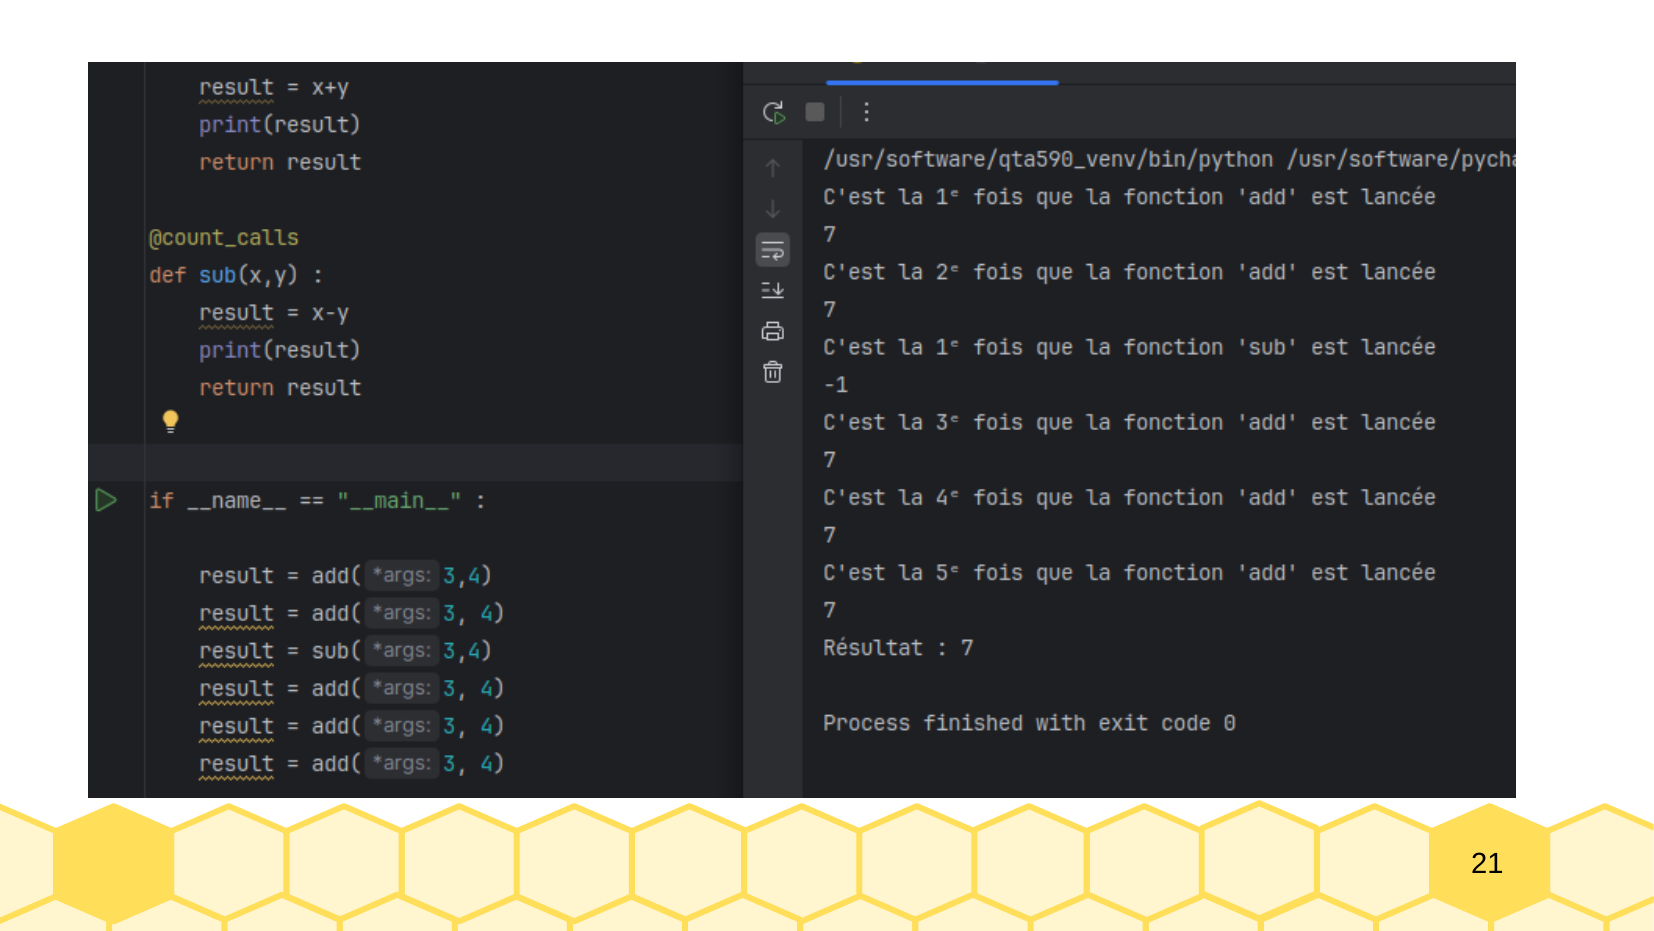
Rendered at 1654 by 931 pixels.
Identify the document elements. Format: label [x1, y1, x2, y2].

picture [88, 62, 1516, 798]
